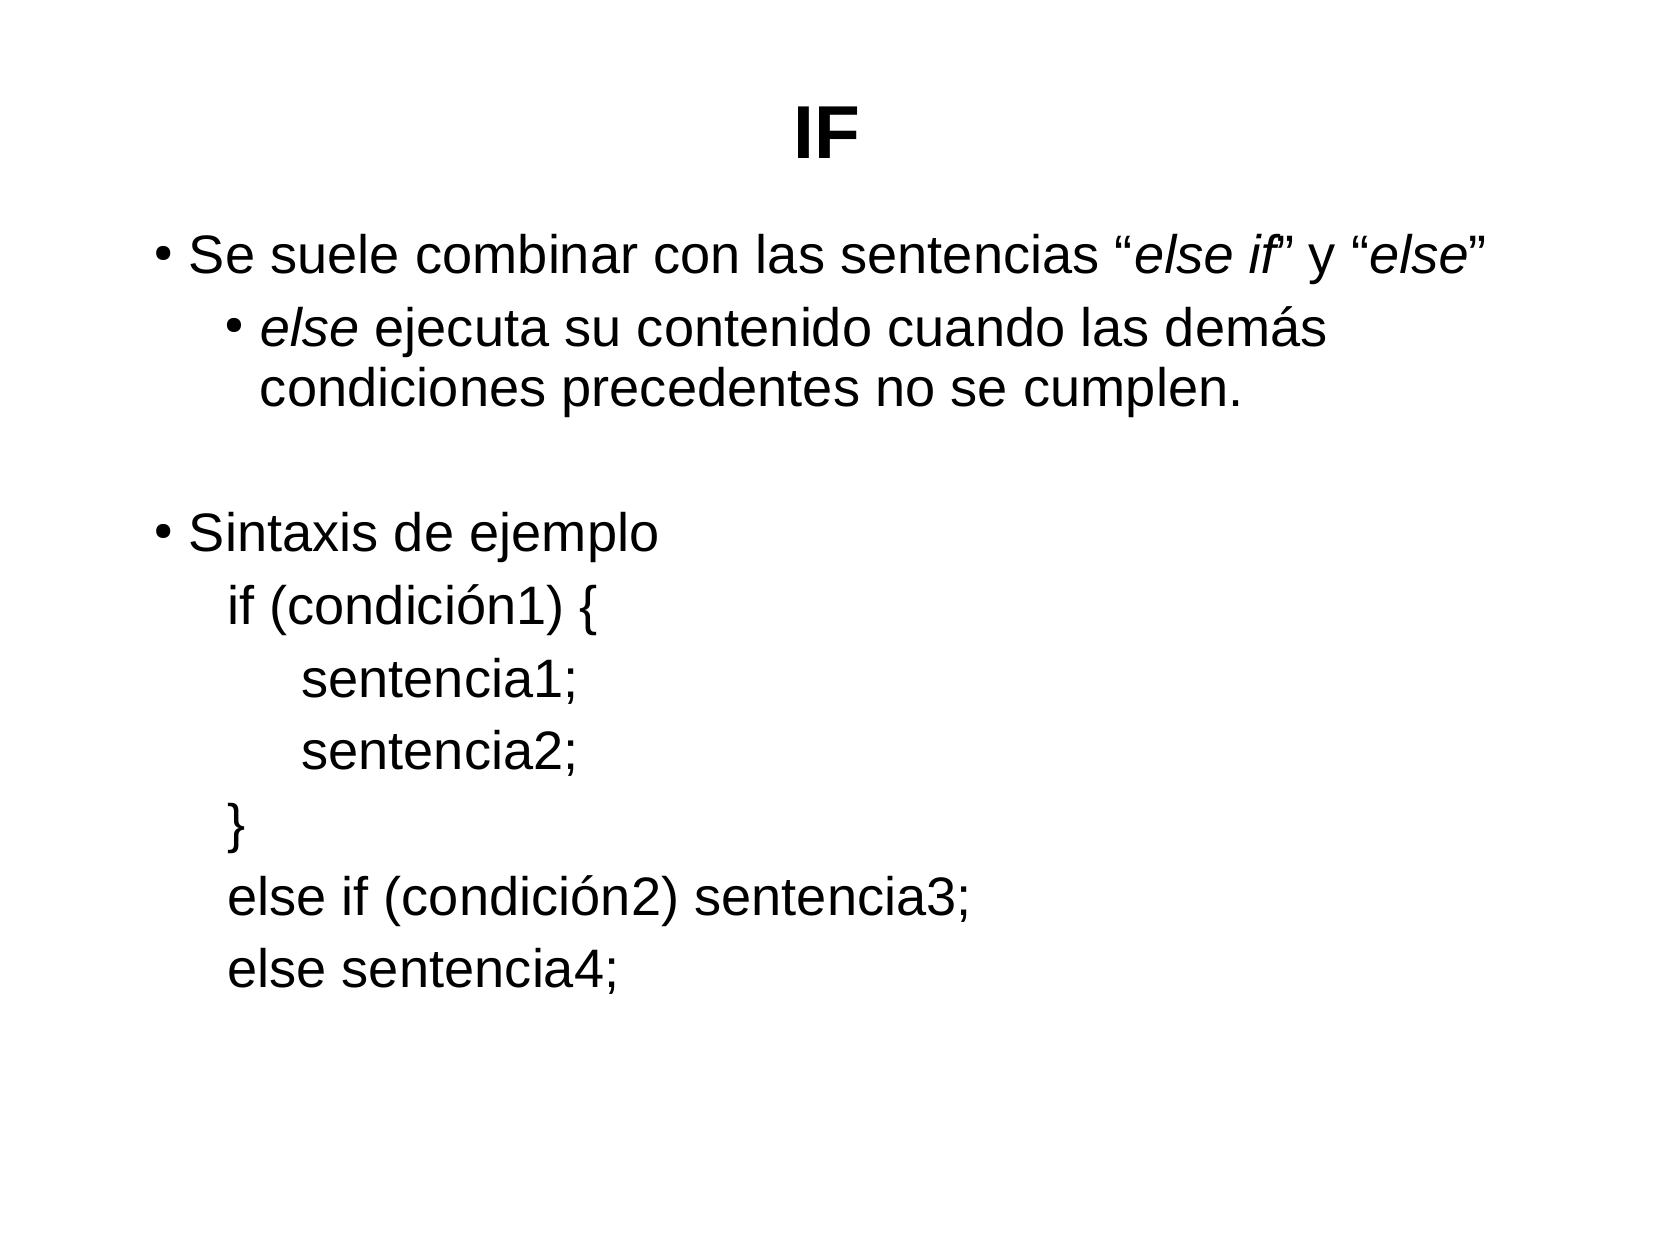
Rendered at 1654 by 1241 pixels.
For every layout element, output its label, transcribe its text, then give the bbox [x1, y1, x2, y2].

subtitle Se suele combinar con las sentencias “else if” y “else” else ejecuta su contenido cuando las demás condiciones precedentes no se cumplen. Sintaxis de ejemplo if (condición1) { sentencia1; sentencia2; } else if (condición2) sentencia3; else sentencia4; [153, 224, 1548, 1209]
title IF [82, 29, 1571, 237]
